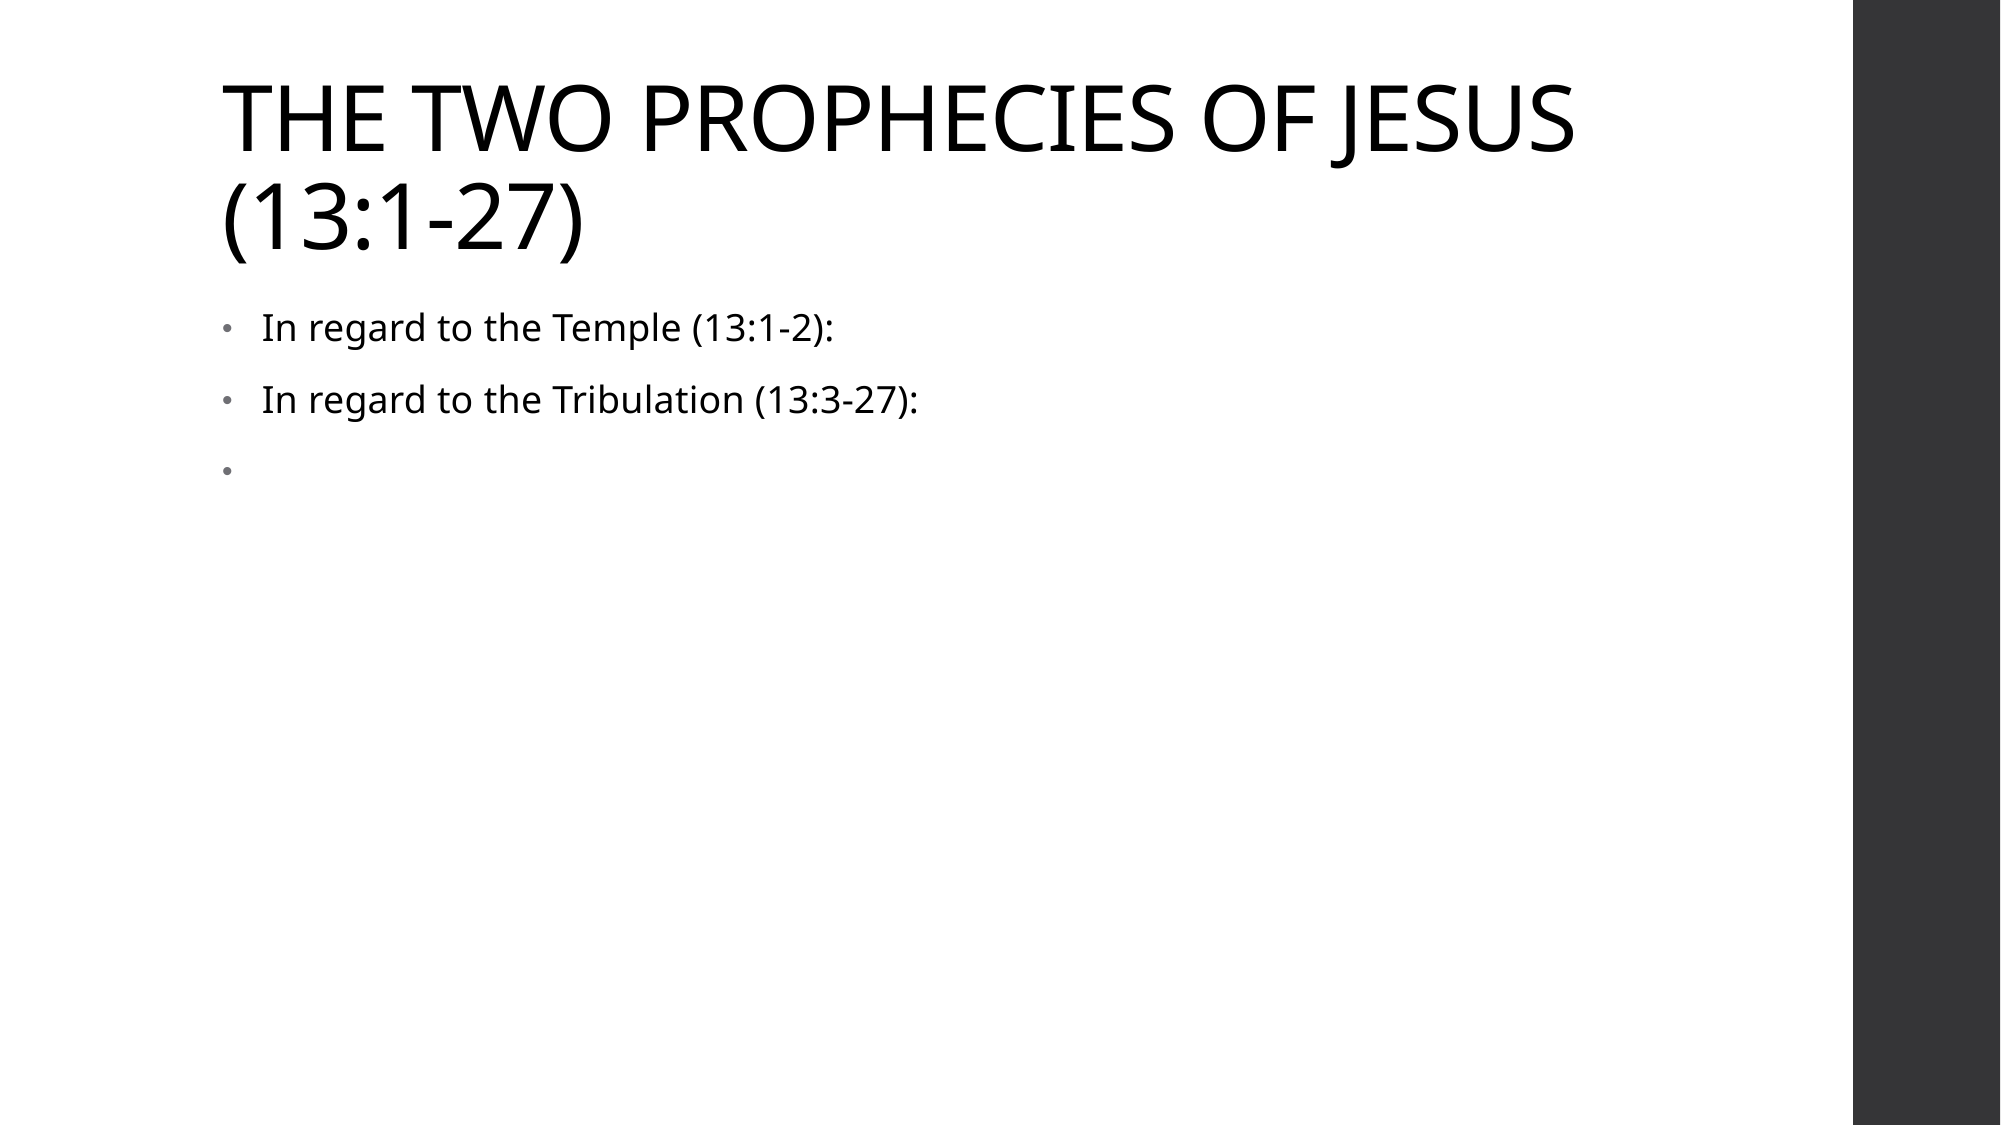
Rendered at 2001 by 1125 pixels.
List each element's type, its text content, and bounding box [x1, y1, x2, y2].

list In regard to the Temple (13:1-2): In regard to the Tribulation (13:3-27): [206, 299, 1617, 1014]
title THE TWO PROPHECIES OF JESUS (13:1-27) [206, 60, 1797, 278]
